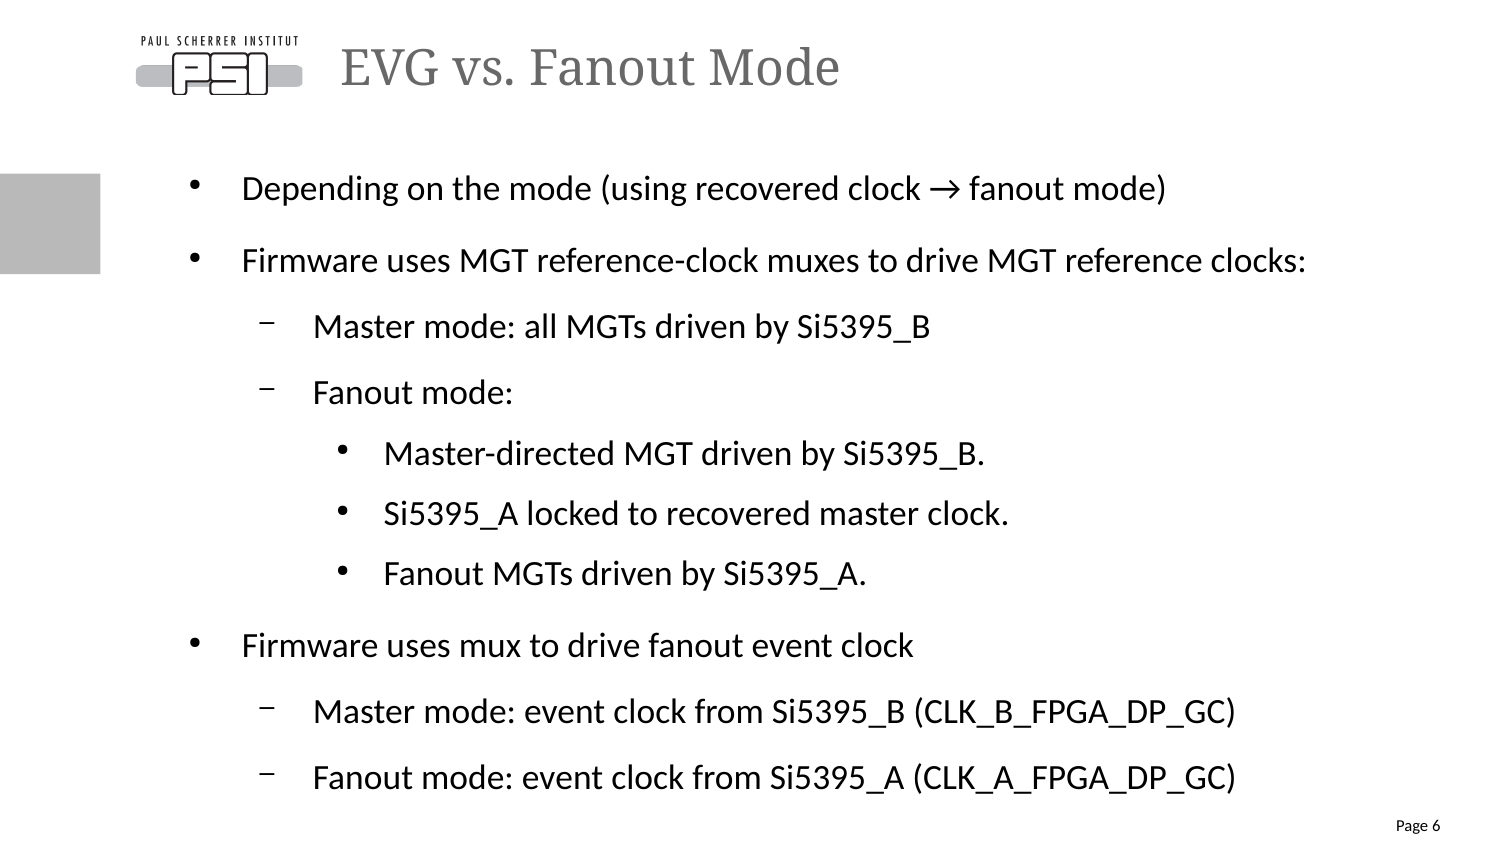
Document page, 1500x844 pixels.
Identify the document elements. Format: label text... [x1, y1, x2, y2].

slide_number Page <number> [1346, 814, 1441, 840]
title EVG vs. Fanout Mode [340, 35, 1442, 98]
list Depending on the mode (using recovered clock → fanout mode) Firmware uses MGT reference-clock muxes to drive MGT reference clocks: Master mode: all MGTs driven by Si5395_B Fanout mode: Master-directed MGT driven by Si5395_B. Si5395_A locked to recovered master clock. Fanout MGTs driven by Si5395_A. Firmware uses mux to drive fanout event clock Master mode: event clock from Si5395_B (CLK_B_FPGA_DP_GC) Fanout mode: event clock from Si5395_A (CLK_A_FPGA_DP_GC) [171, 165, 1442, 741]
